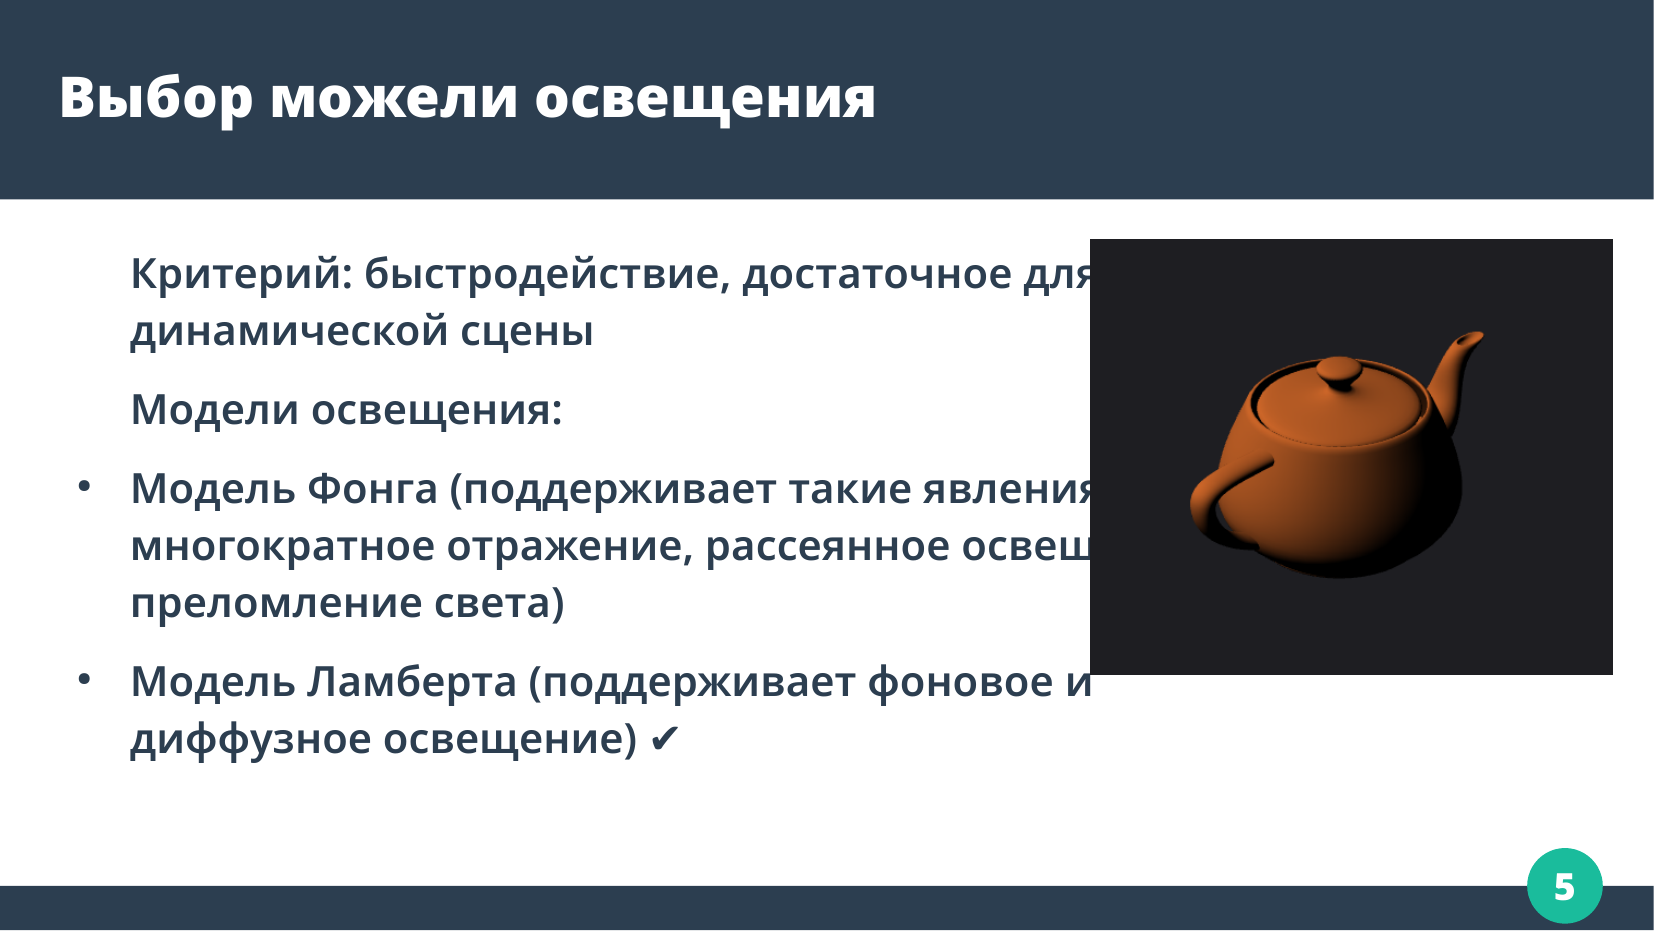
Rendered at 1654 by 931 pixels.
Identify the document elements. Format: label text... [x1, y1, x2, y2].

title Выбор можели освещения [59, 37, 1595, 155]
list Критерий: быстродействие, достаточное для динамической сцены Модели освещения: Модель Фонга (поддерживает такие явления, как многократное отражение, рассеянное освещение, преломление света) Модель Ламберта (поддерживает фоновое и диффузное освещение) ✔ [59, 243, 1238, 864]
picture [1090, 239, 1613, 676]
